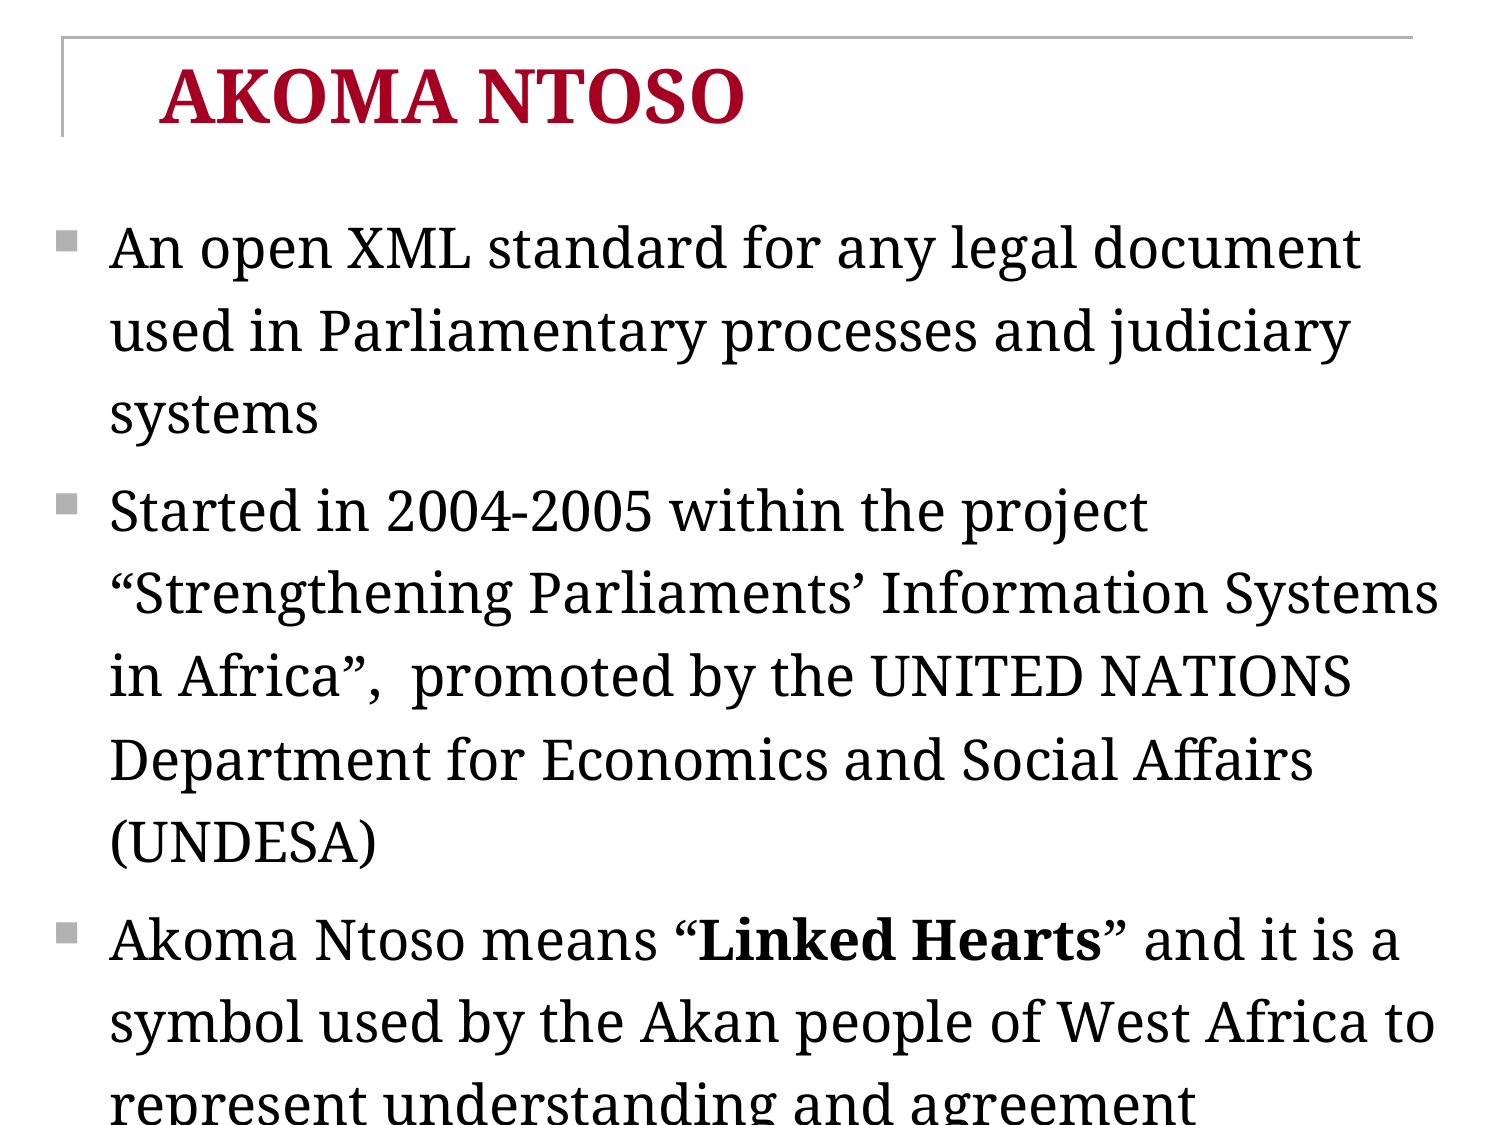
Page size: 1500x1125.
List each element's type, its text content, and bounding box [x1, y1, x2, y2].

title AKOMA NTOSO [159, 0, 1385, 188]
list An open XML standard for any legal document used in Parliamentary processes and judiciary systems Started in 2004-2005 within the project “Strengthening Parliaments’ Information Systems in Africa”, promoted by the UNITED NATIONS Department for Economics and Social Affairs (UNDESA) Akoma Ntoso means “Linked Hearts” and it is a symbol used by the Akan people of West Africa to represent understanding and agreement [53, 196, 1453, 1055]
